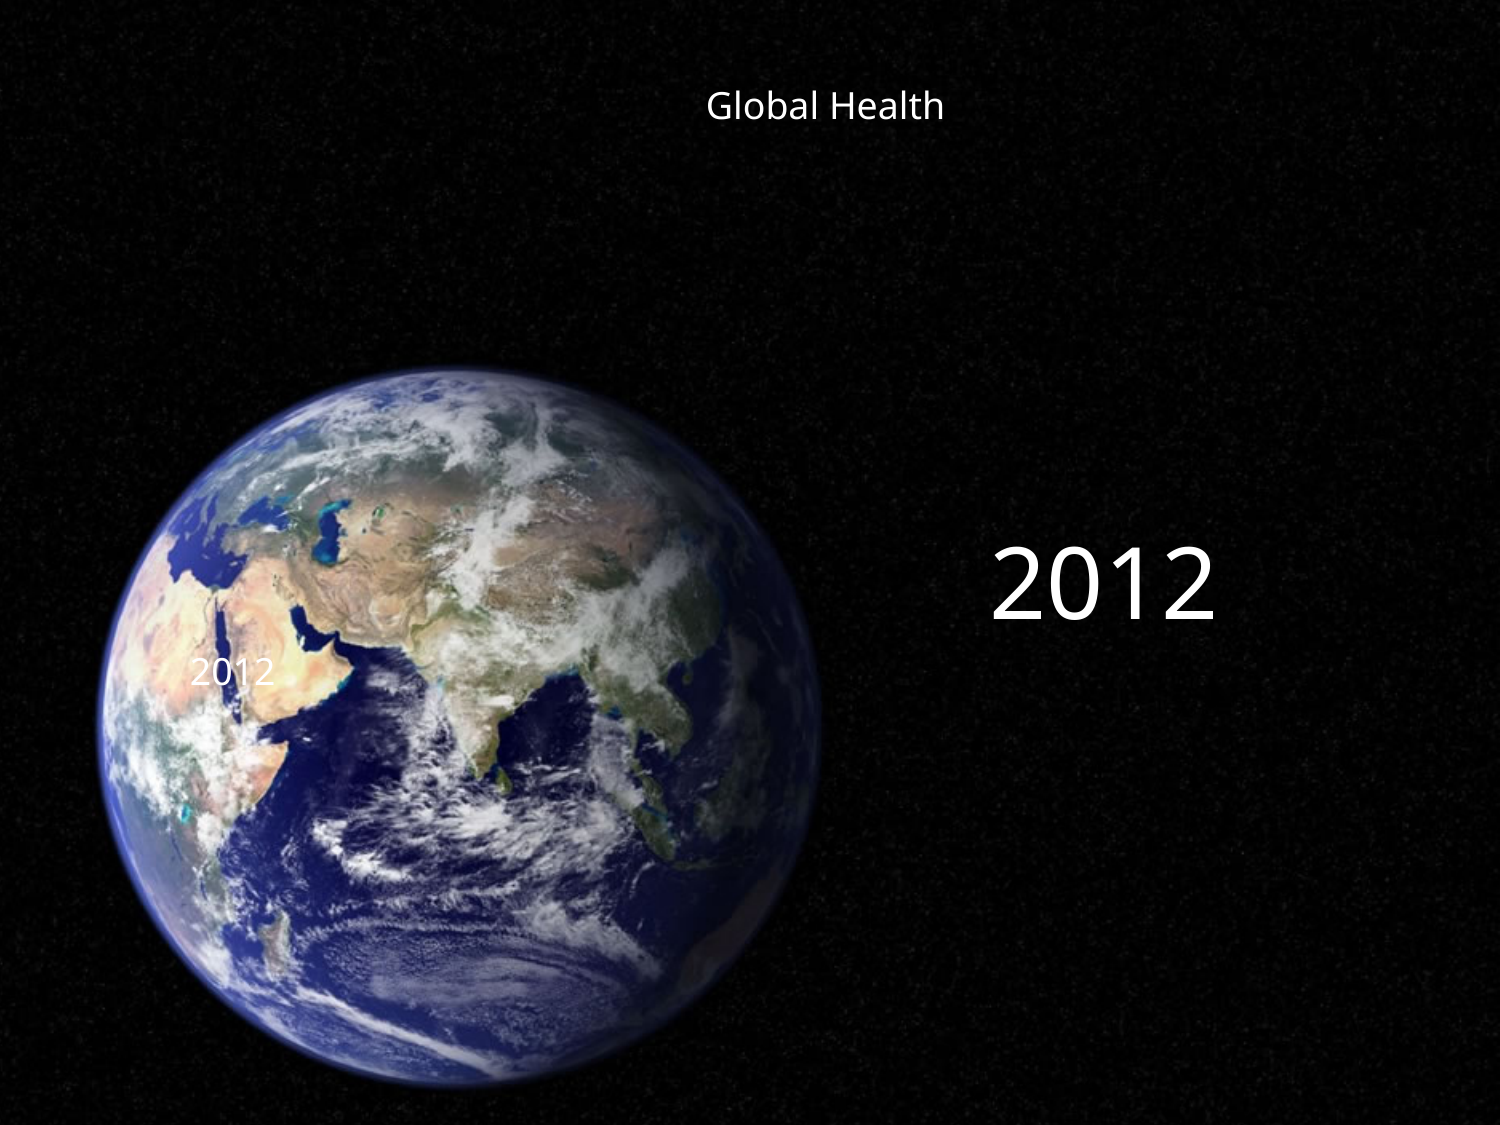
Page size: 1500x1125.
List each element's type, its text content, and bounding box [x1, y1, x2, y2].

subtitle 2012 [174, 640, 1188, 825]
text_box 2012 [975, 512, 1325, 648]
picture [0, 0, 1500, 1125]
title Global Health [162, 75, 1489, 375]
